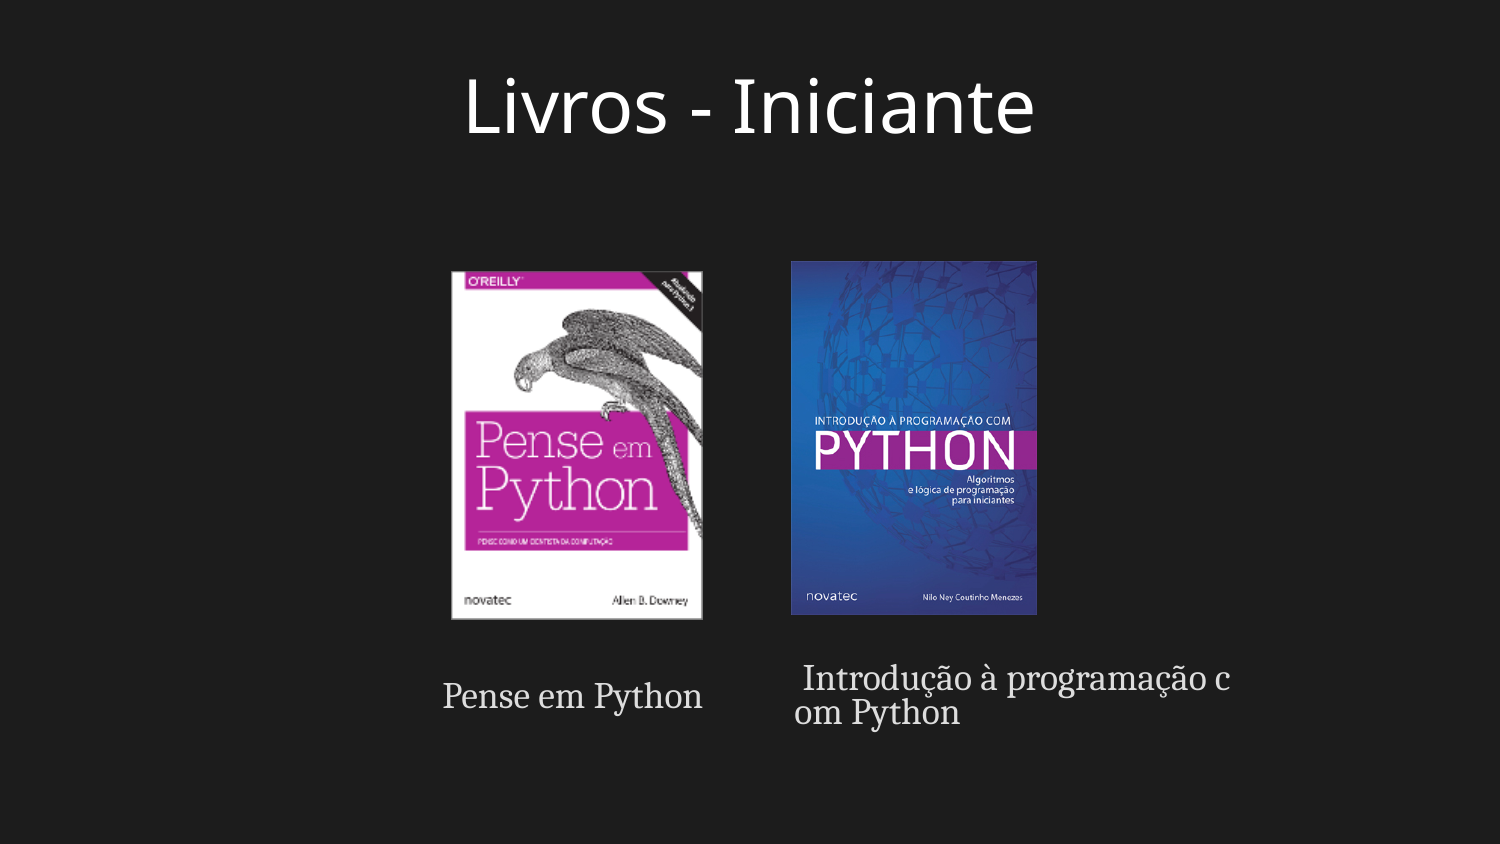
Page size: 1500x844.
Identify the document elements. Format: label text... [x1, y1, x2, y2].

text_box Livros - Iniciante [74, 33, 1425, 175]
picture [451, 271, 703, 620]
picture [791, 261, 1037, 615]
text_box Introdução à programação com Python [779, 649, 1252, 733]
text_box Pense em Python [427, 667, 733, 727]
